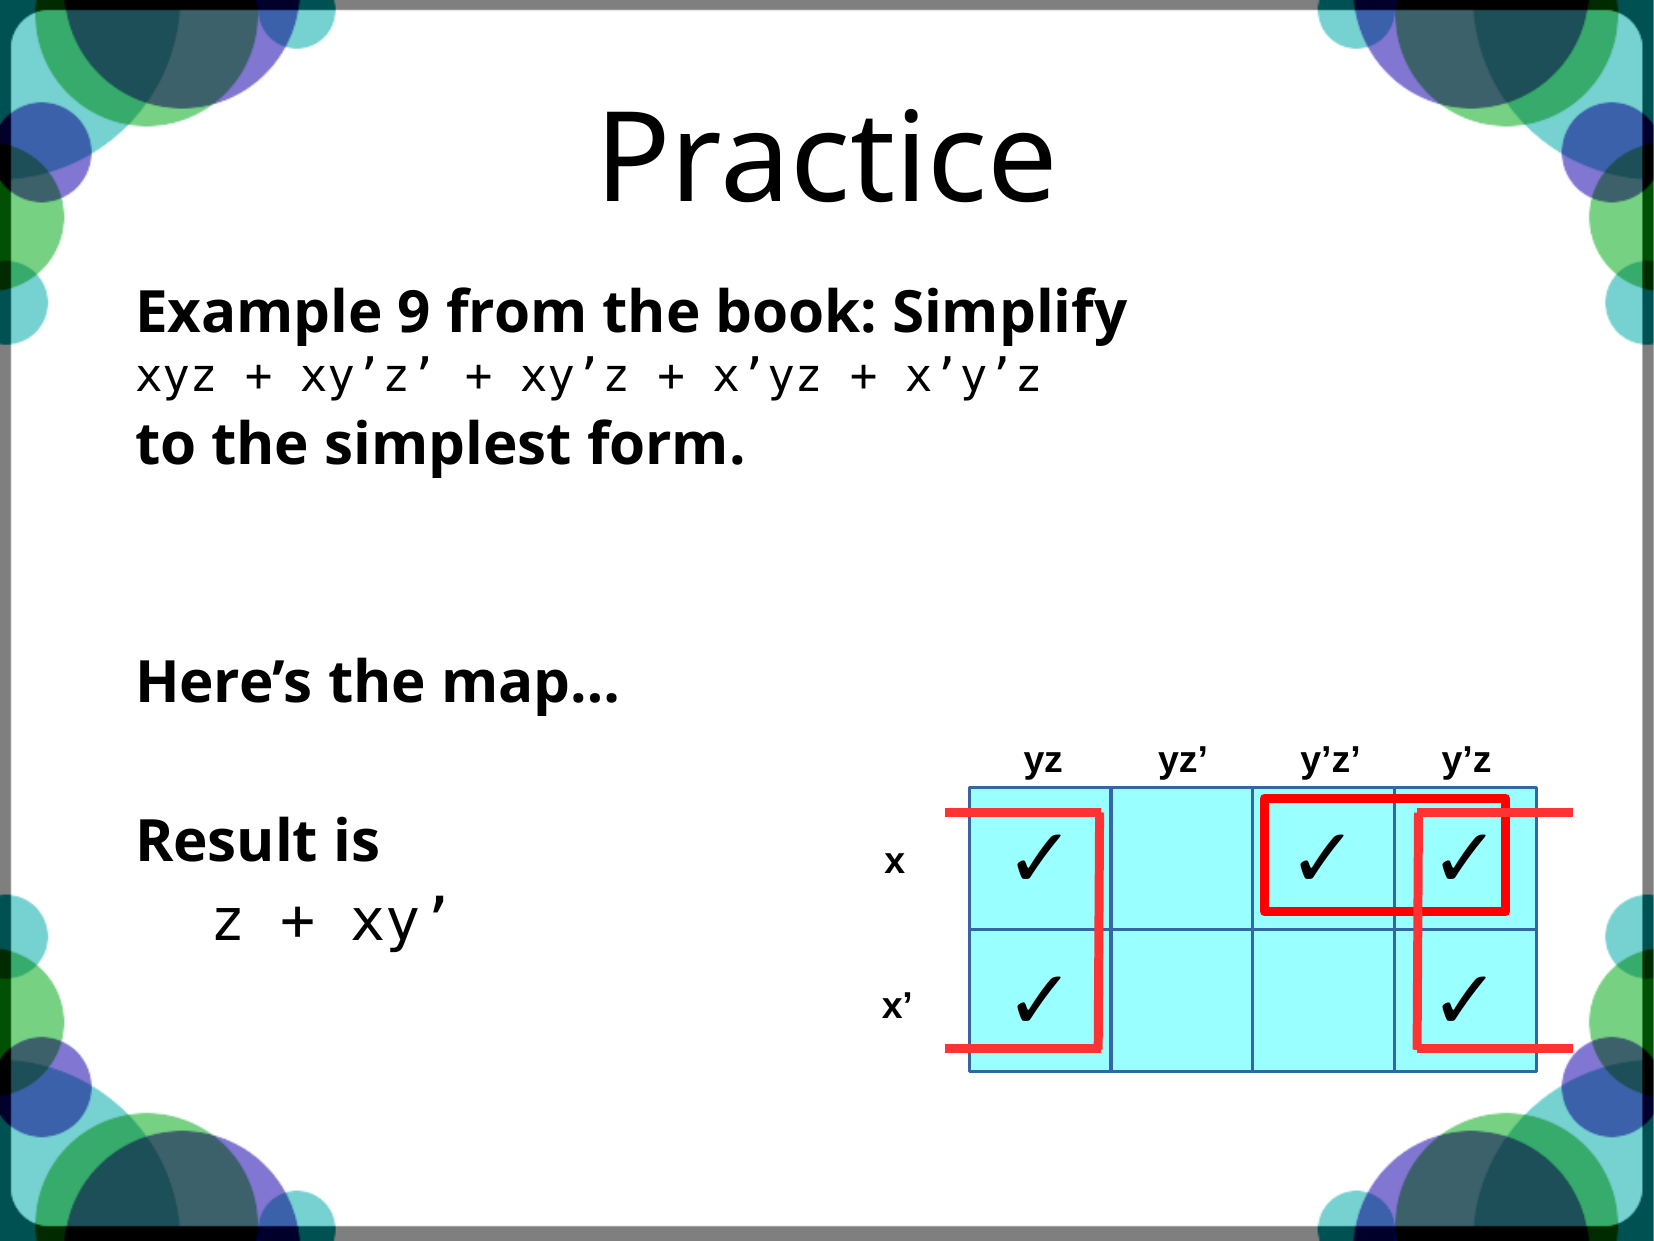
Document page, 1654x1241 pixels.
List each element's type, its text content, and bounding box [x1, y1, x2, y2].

text_box x’ [861, 932, 934, 1078]
text_box ✓ [969, 817, 1095, 929]
text_box ✓ [1423, 817, 1501, 907]
text_box ✓ [1394, 929, 1537, 1072]
text_box ✓ [1252, 787, 1394, 929]
text_box ✓ [1394, 916, 1413, 929]
text_box ✓ [969, 929, 1094, 1044]
text_box yz’ [1111, 730, 1256, 787]
text_box [1111, 787, 1394, 1072]
picture [0, 0, 1654, 1241]
text_box ✓ [1422, 929, 1537, 1044]
text_box ✓ [1269, 803, 1394, 907]
text_box ✓ [1394, 788, 1537, 808]
text_box Example 9 from the book: Simplify xyz + xy’z’ + xy’z + x’yz + x’y’z to the simplest form. Here’s the map… Result is z + xy’ [135, 270, 1569, 849]
text_box ✓ [969, 787, 1111, 929]
text_box yz [969, 730, 1111, 787]
text_box y’z’ [1258, 730, 1394, 788]
text_box y’z [1394, 730, 1539, 788]
text_box ✓ [1394, 803, 1501, 907]
text_box ✓ [969, 929, 1111, 1072]
title Practice [82, 49, 1571, 257]
text_box x [856, 788, 934, 932]
text_box ✓ [1423, 817, 1537, 929]
